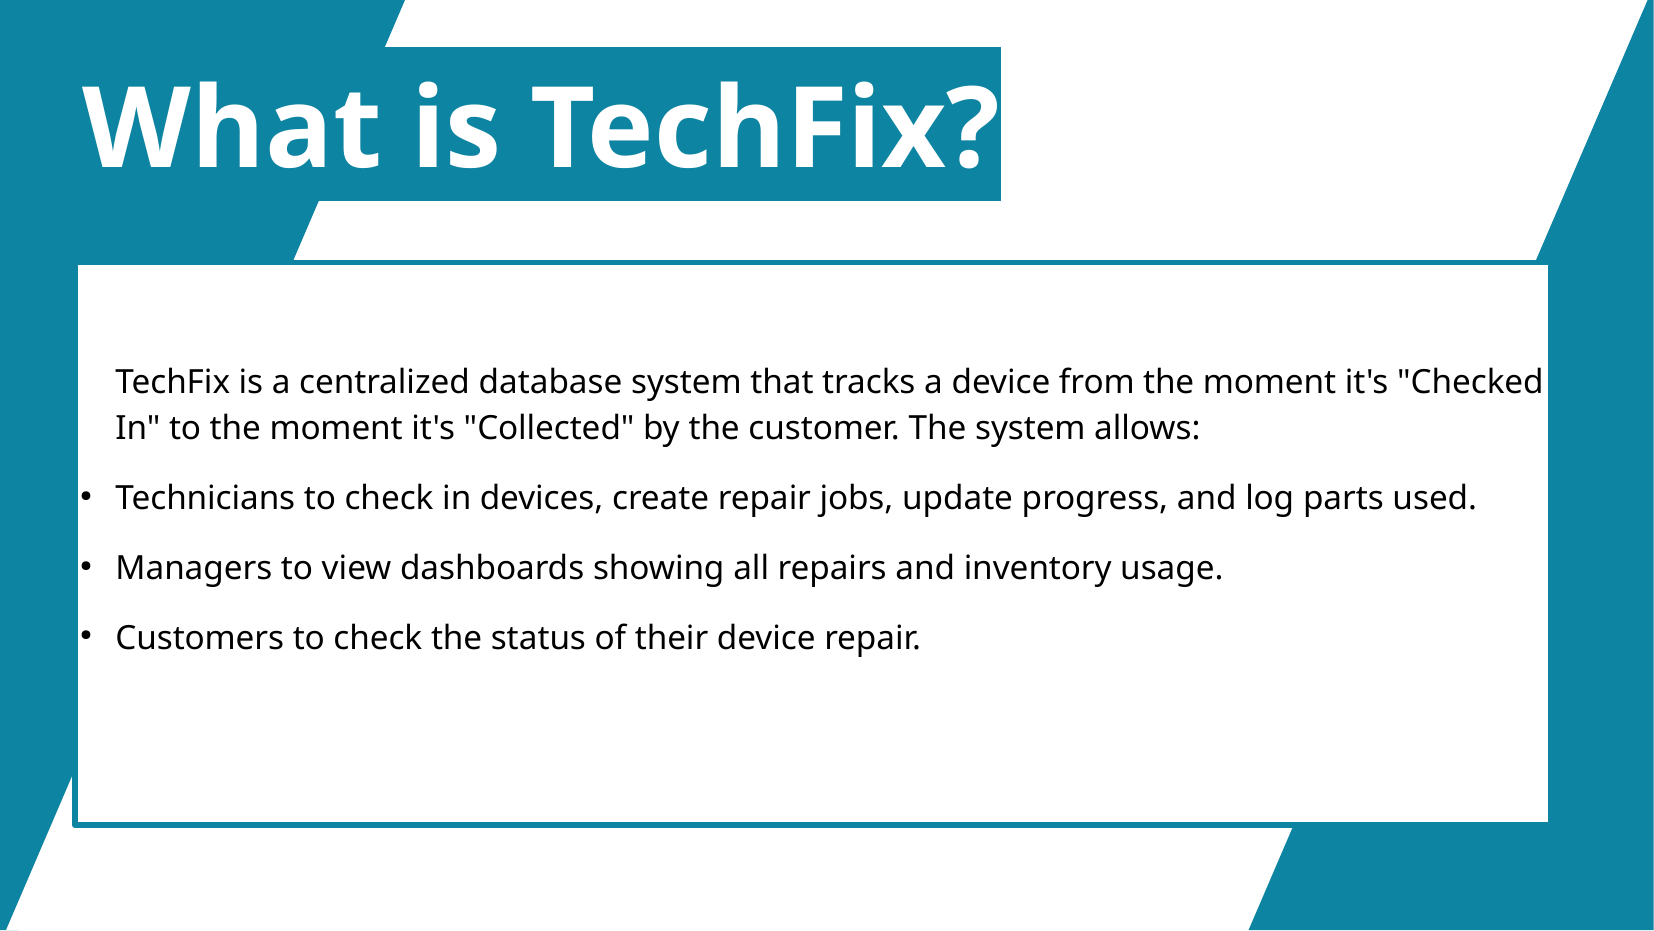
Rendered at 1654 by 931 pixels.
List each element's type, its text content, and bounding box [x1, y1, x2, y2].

title What is TechFix? [82, 35, 1571, 213]
text_box TechFix is a centralized database system that tracks a device from the moment it's "Checked In" to the moment it's "Collected" by the customer. The system allows: Technicians to check in devices, create repair jobs, update progress, and log parts used. Managers to view dashboards showing all repairs and inventory usage. Customers to check the status of their device repair. [75, 262, 1552, 826]
